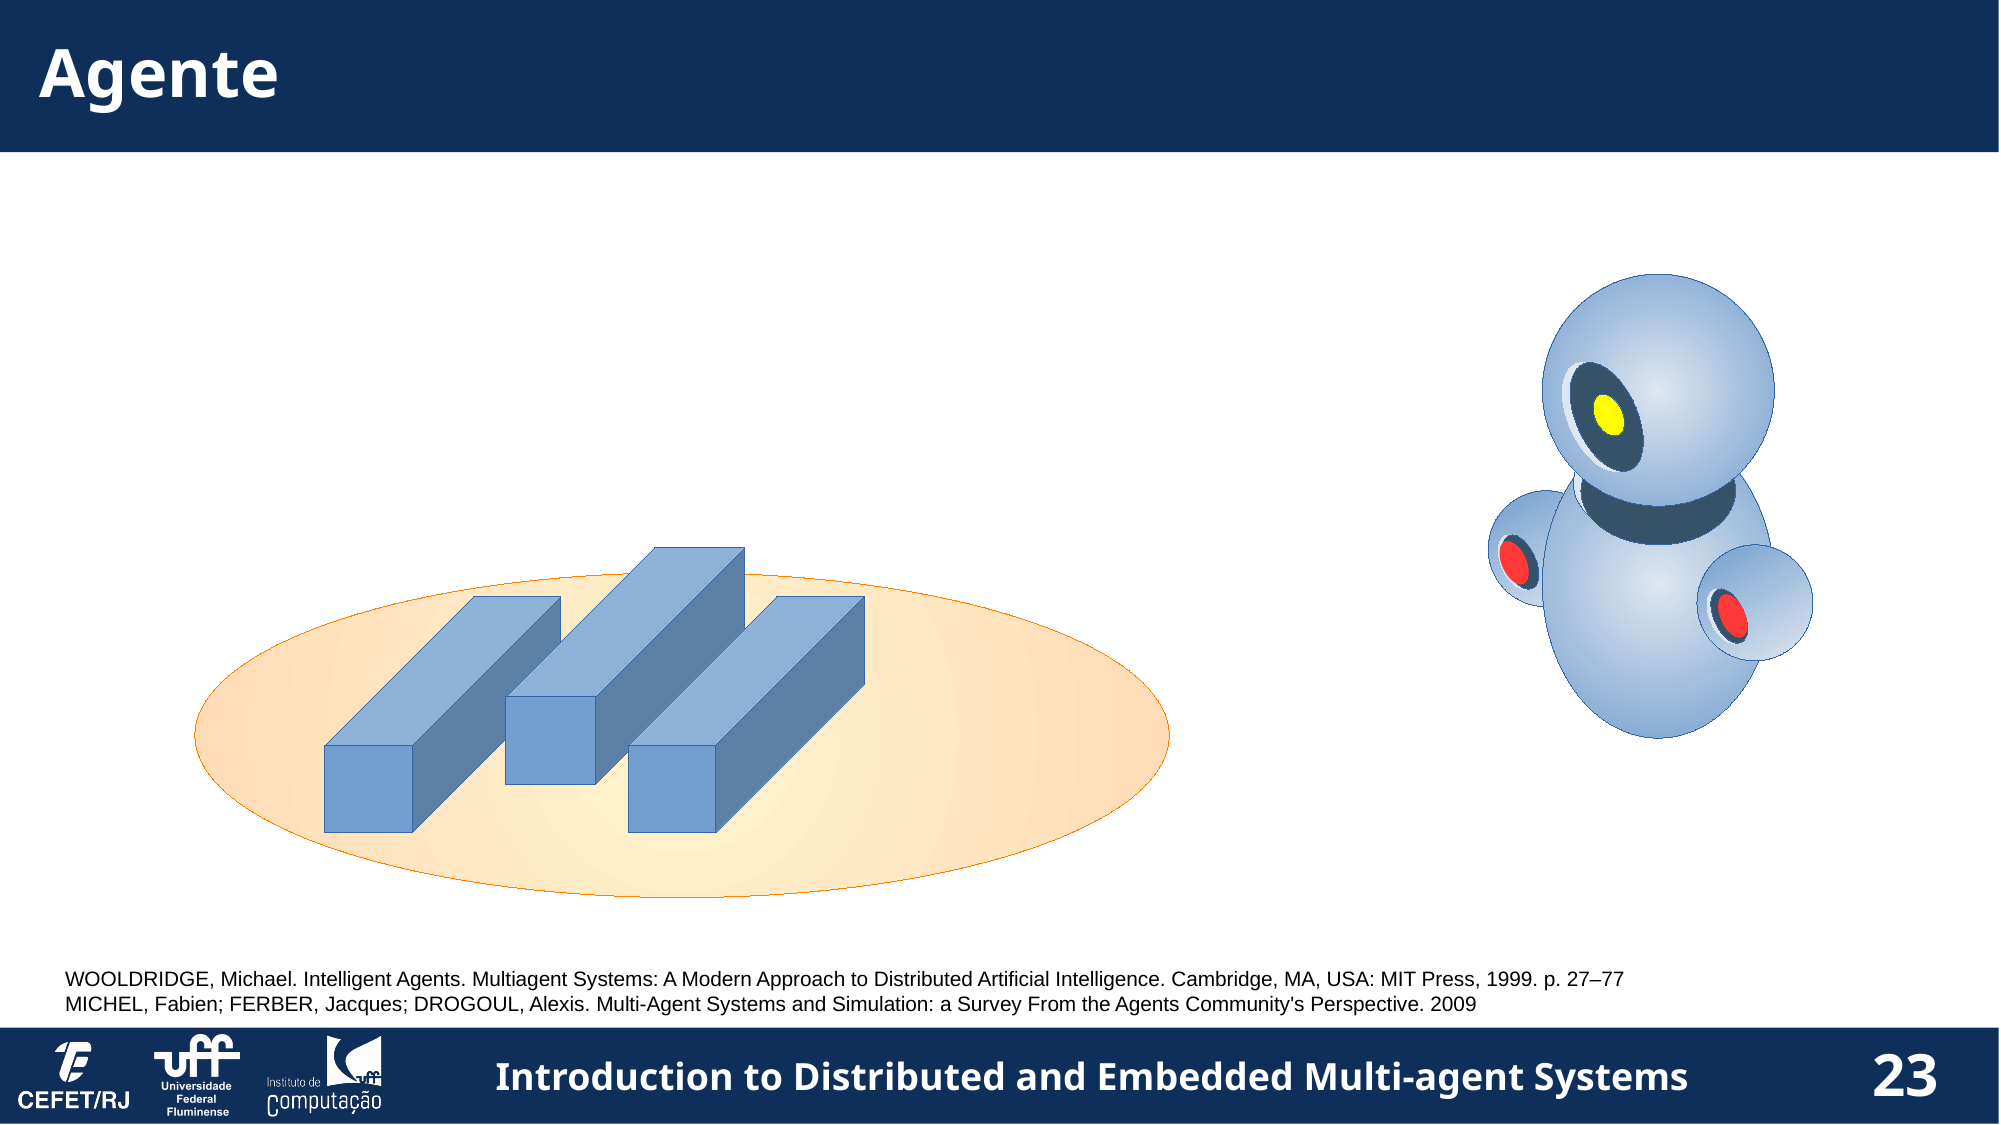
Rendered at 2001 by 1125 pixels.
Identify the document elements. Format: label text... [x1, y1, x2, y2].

text_box [1488, 274, 1813, 739]
picture [265, 1033, 383, 1117]
picture [153, 1033, 241, 1121]
text_box WOOLDRIDGE, Michael. Intelligent Agents. Multiagent Systems: A Modern Approach to Distributed Artificial Intelligence. Cambridge, MA, USA: MIT Press, 1999. p. 27–77 MICHEL, Fabien; FERBER, Jacques; DROGOUL, Alexis. Multi-Agent Systems and Simulation: a Survey From the Agents Community's Perspective. 2009 [50, 958, 1969, 1024]
text_box [194, 549, 1170, 898]
text_box Agente [25, 23, 1999, 119]
picture [18, 1021, 129, 1125]
